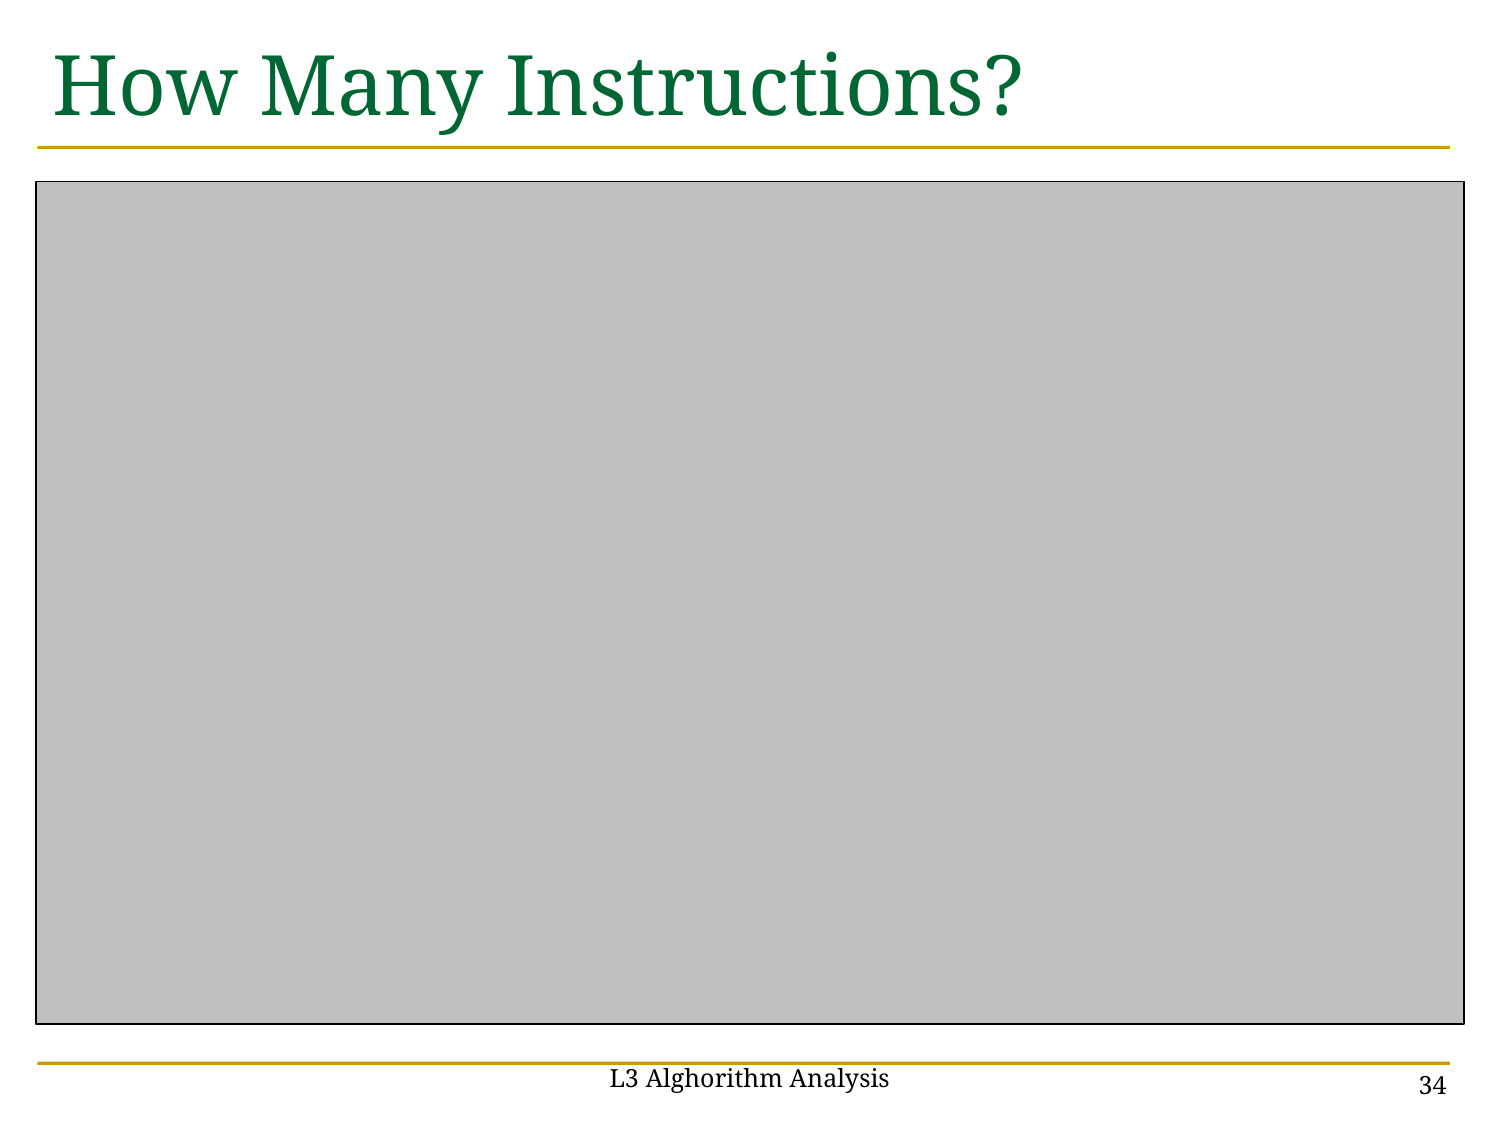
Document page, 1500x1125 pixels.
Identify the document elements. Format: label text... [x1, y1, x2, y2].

text_box [36, 181, 1464, 1024]
footer L3 Alghorithm Analysis [512, 1025, 988, 1100]
slide_number <number> [1111, 1036, 1462, 1112]
title How Many Instructions? [37, 24, 1450, 181]
